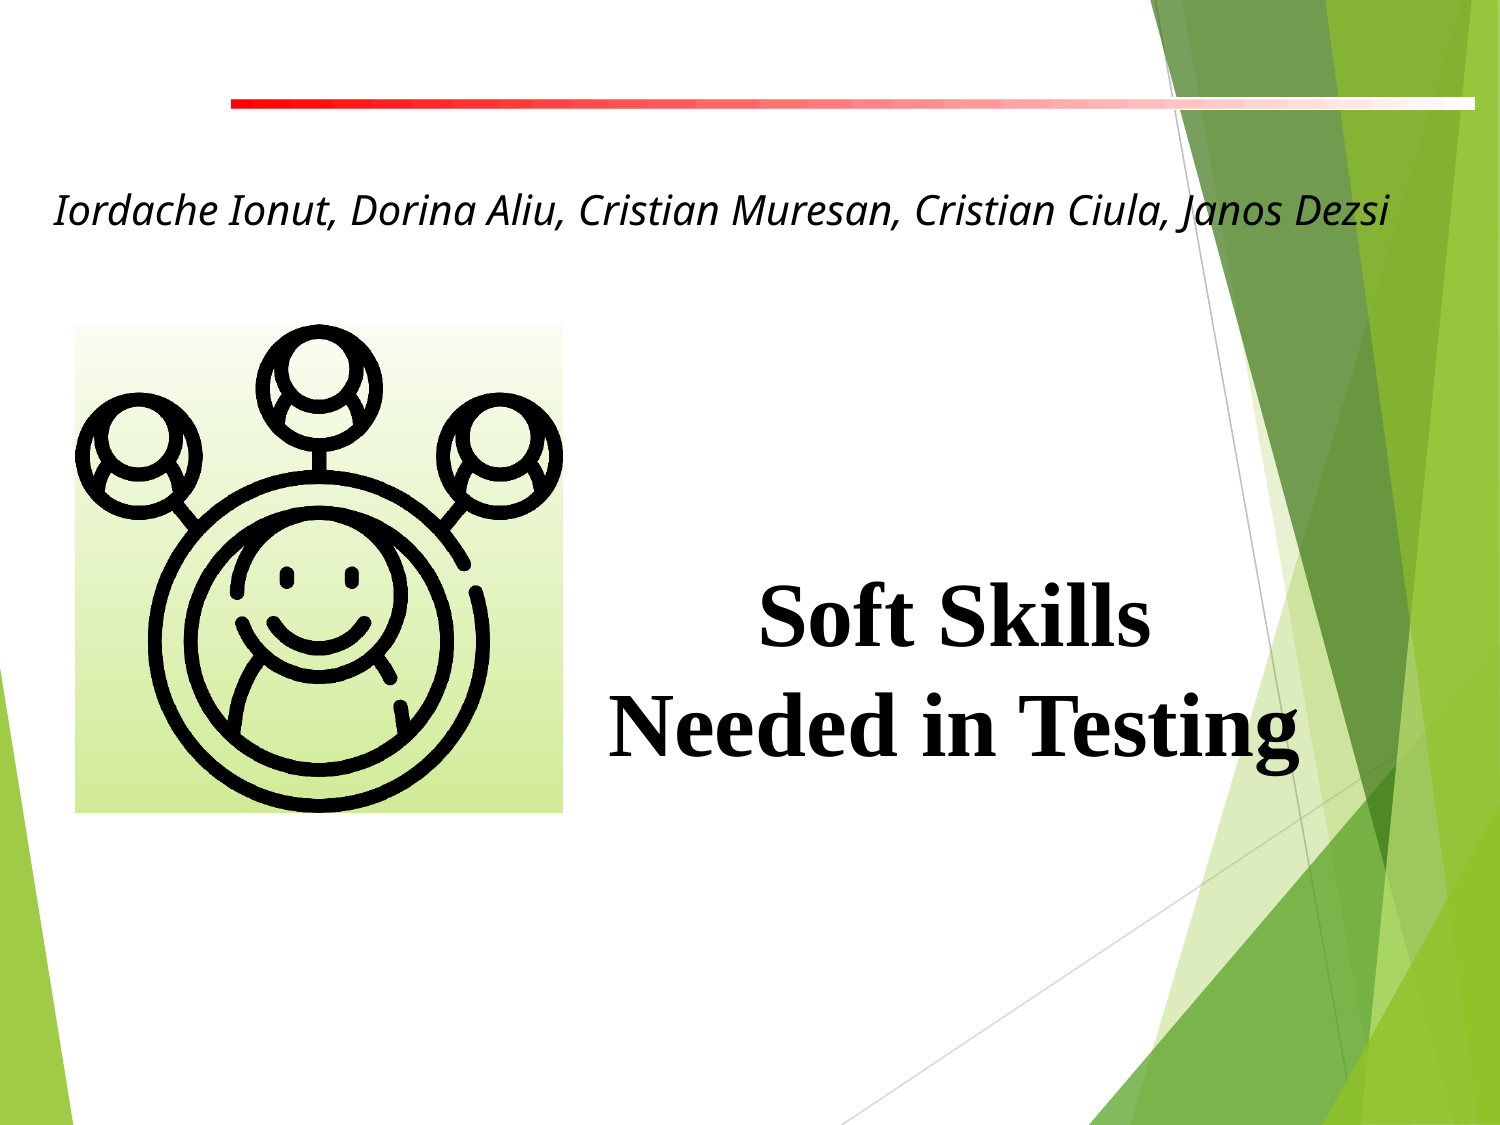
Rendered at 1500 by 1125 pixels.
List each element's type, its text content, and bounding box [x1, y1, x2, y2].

text_box Soft Skills Needed in Testing [429, 437, 1480, 893]
picture [1470, 97, 1475, 110]
text_box Iordache Ionut, Dorina Aliu, Cristian Muresan, Cristian Ciula, Janos Dezsi [37, 97, 1470, 274]
picture [75, 324, 563, 813]
